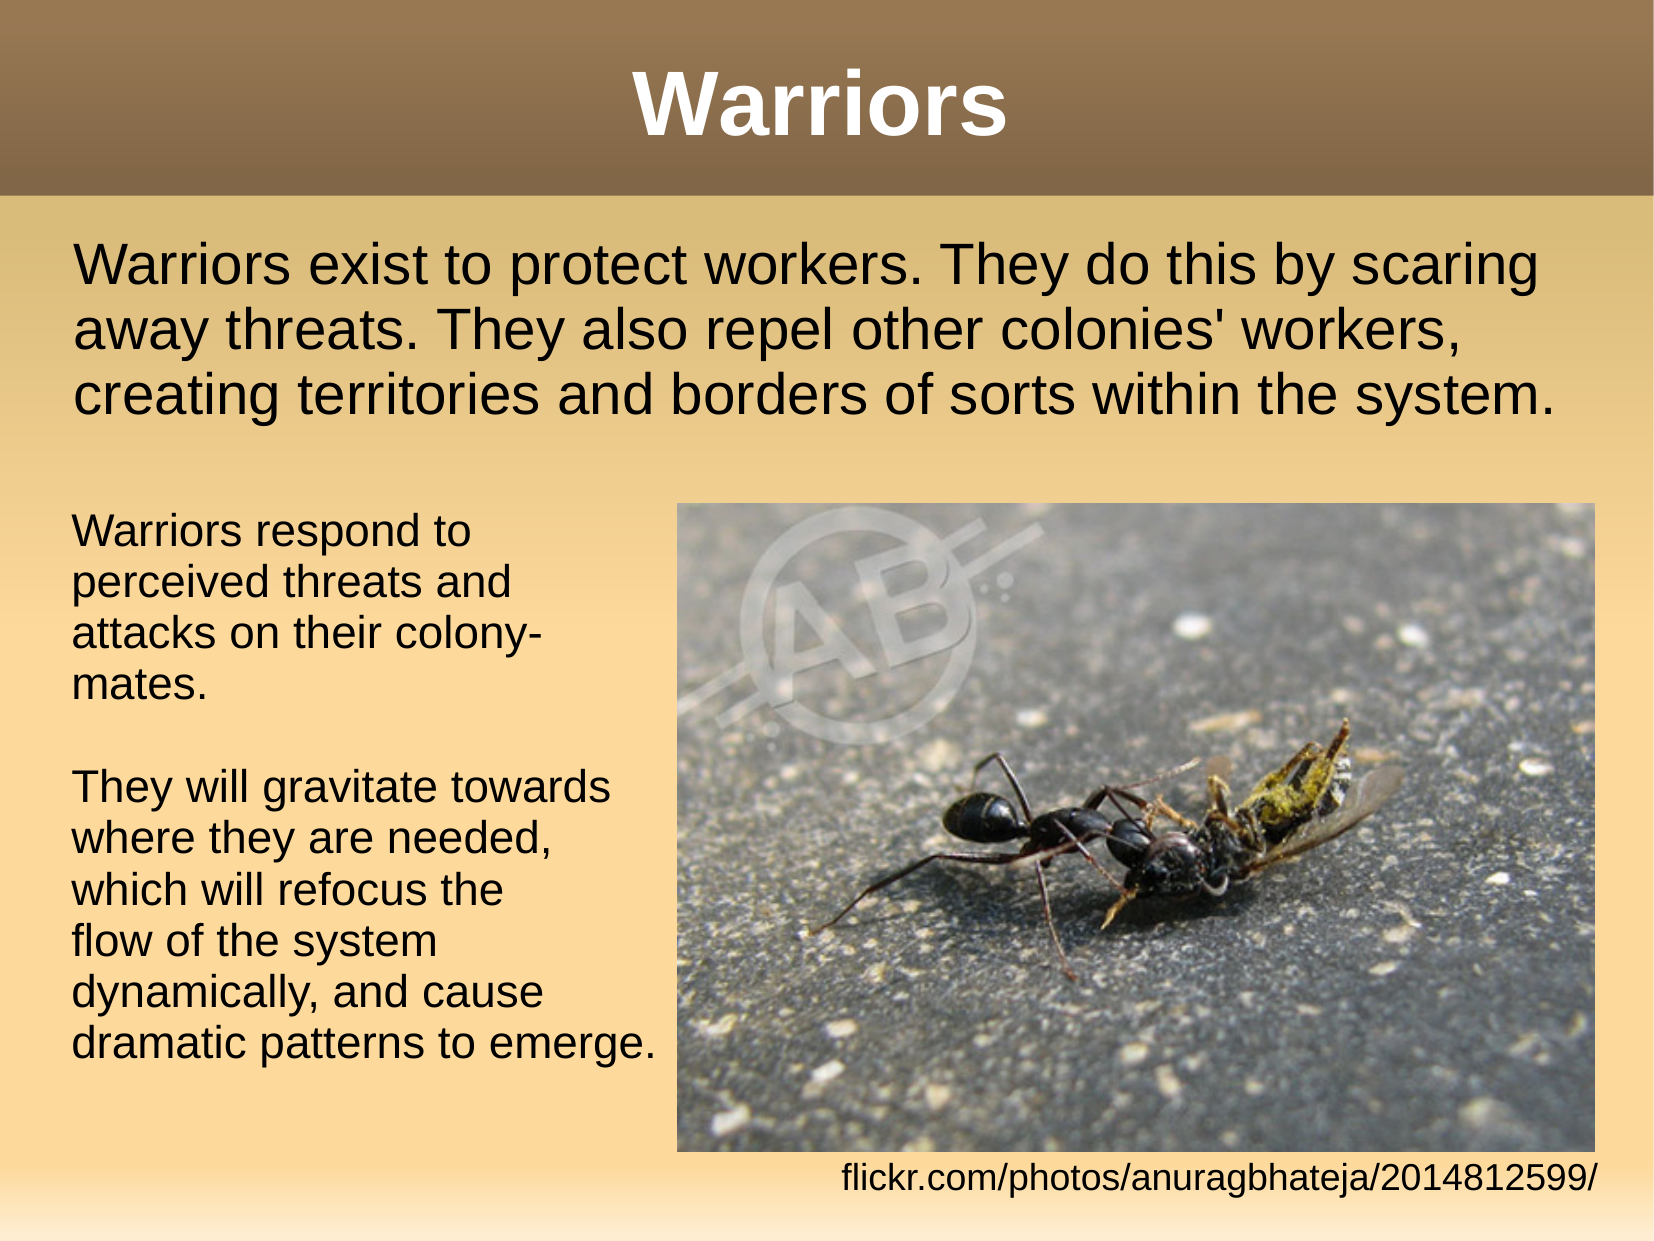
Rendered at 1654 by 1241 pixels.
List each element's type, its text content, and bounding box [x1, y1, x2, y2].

text_box Warriors exist to protect workers. They do this by scaring away threats. They also repel other colonies' workers, creating territories and borders of sorts within the system. [59, 224, 1595, 457]
text_box Warriors respond to perceived threats and attacks on their colony- mates. They will gravitate towards where they are needed, which will refocus the flow of the system dynamically, and cause dramatic patterns to emerge. [56, 497, 672, 1139]
text_box flickr.com/photos/anuragbhateja/2014812599/ [826, 1149, 1625, 1211]
title Warriors [76, 7, 1565, 200]
picture [0, 0, 1654, 1241]
